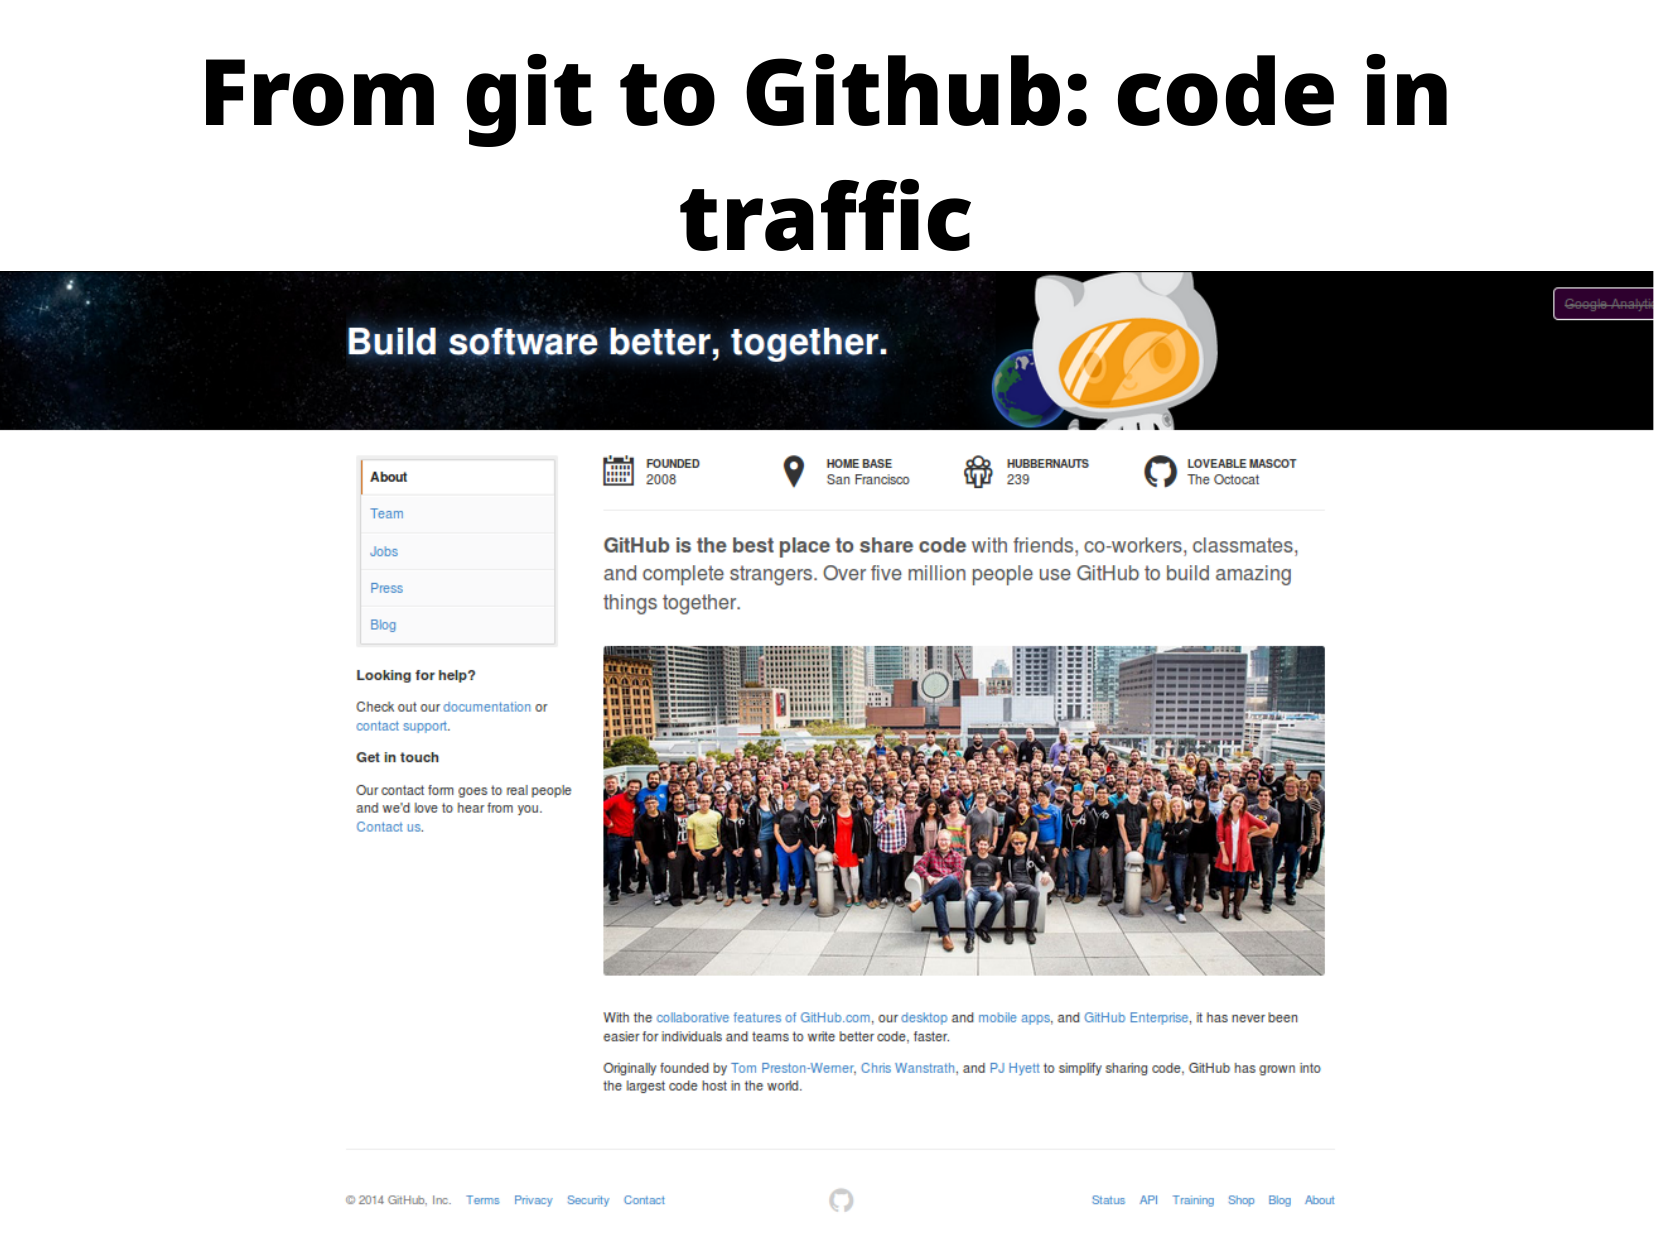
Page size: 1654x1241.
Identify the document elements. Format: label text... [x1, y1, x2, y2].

title From git to Github: code in traffic [82, 49, 1571, 257]
picture [0, 271, 1654, 1241]
